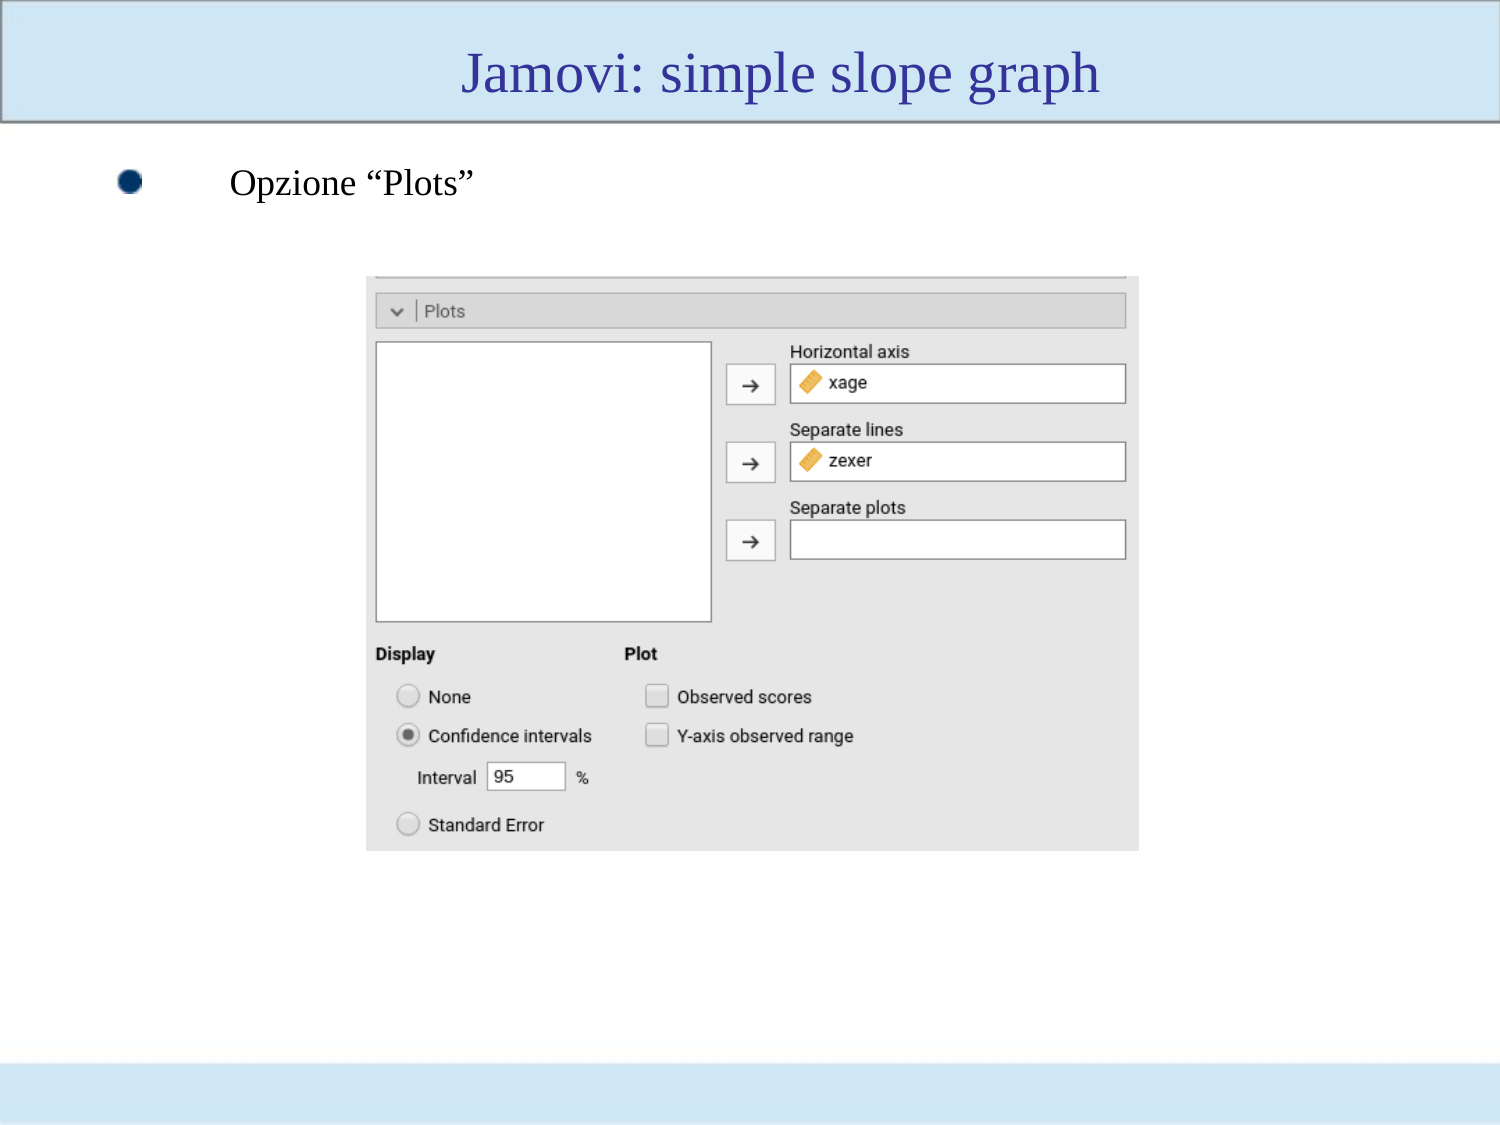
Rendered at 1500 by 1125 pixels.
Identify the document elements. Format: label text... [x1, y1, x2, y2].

picture [0, 0, 1500, 1125]
text_box Opzione “Plots” [99, 149, 1463, 211]
title Jamovi: simple slope graph [249, 21, 1313, 117]
